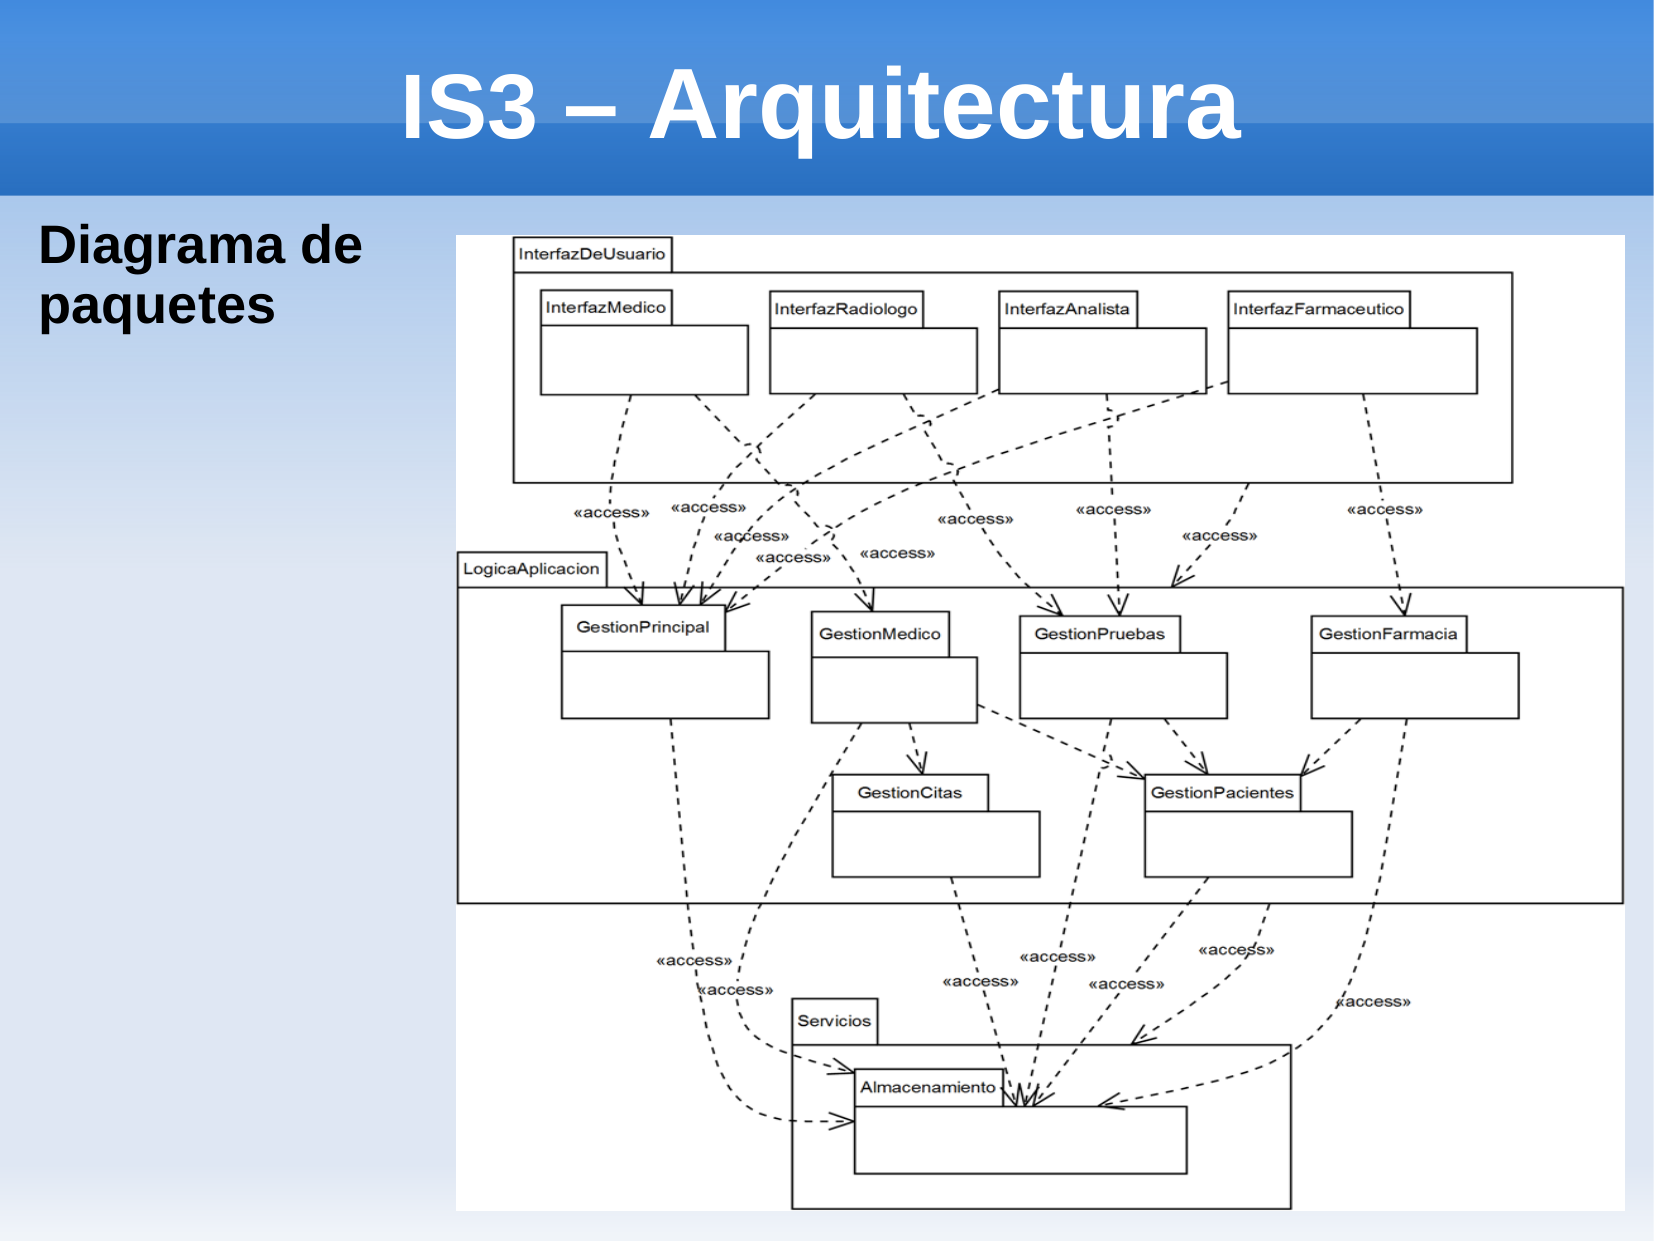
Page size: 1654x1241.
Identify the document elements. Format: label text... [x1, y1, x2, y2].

title IS3 – Arquitectura [76, 0, 1565, 208]
picture [0, 0, 1654, 1241]
text_box Diagrama de paquetes [23, 206, 438, 343]
